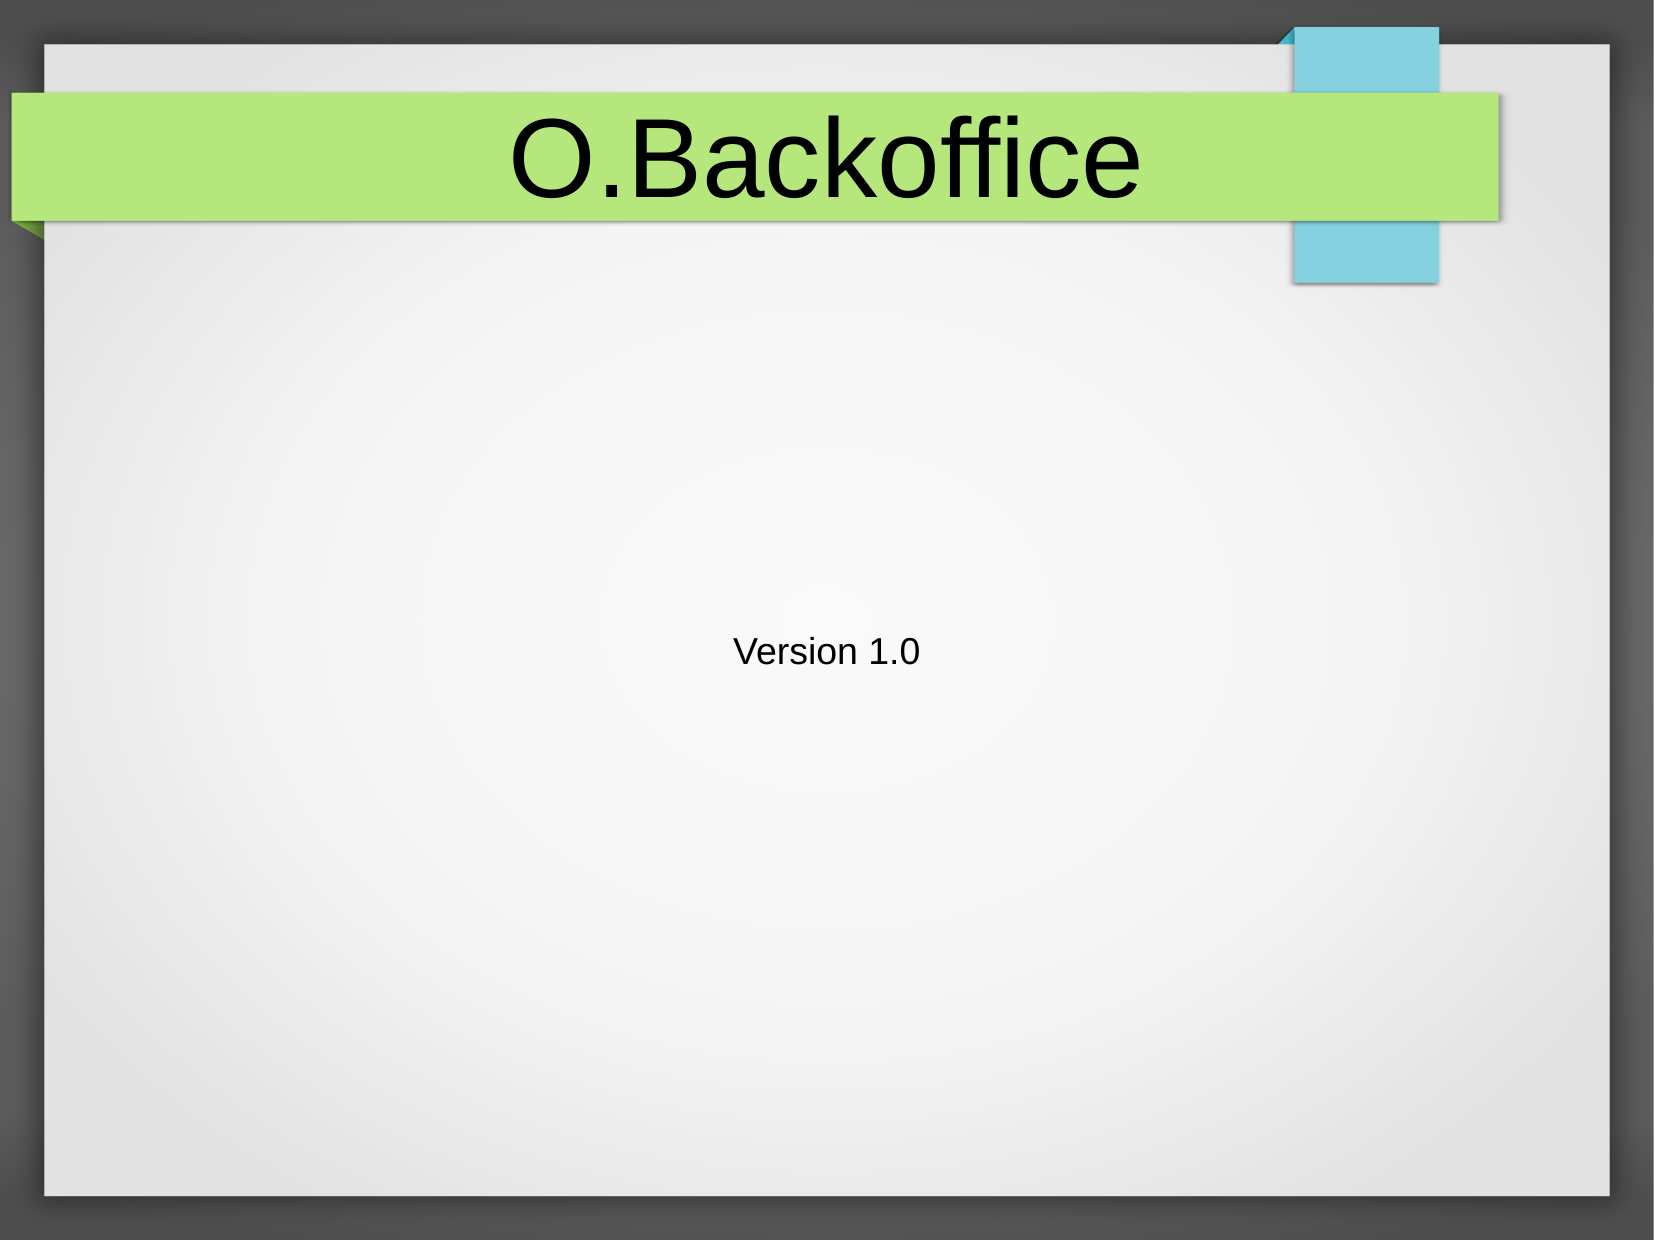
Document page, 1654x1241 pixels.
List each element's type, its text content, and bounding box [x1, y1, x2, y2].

picture [0, 0, 1654, 1240]
text_box Version 1.0 [82, 290, 1571, 1010]
text_box O.Backoffice [82, 49, 1571, 257]
